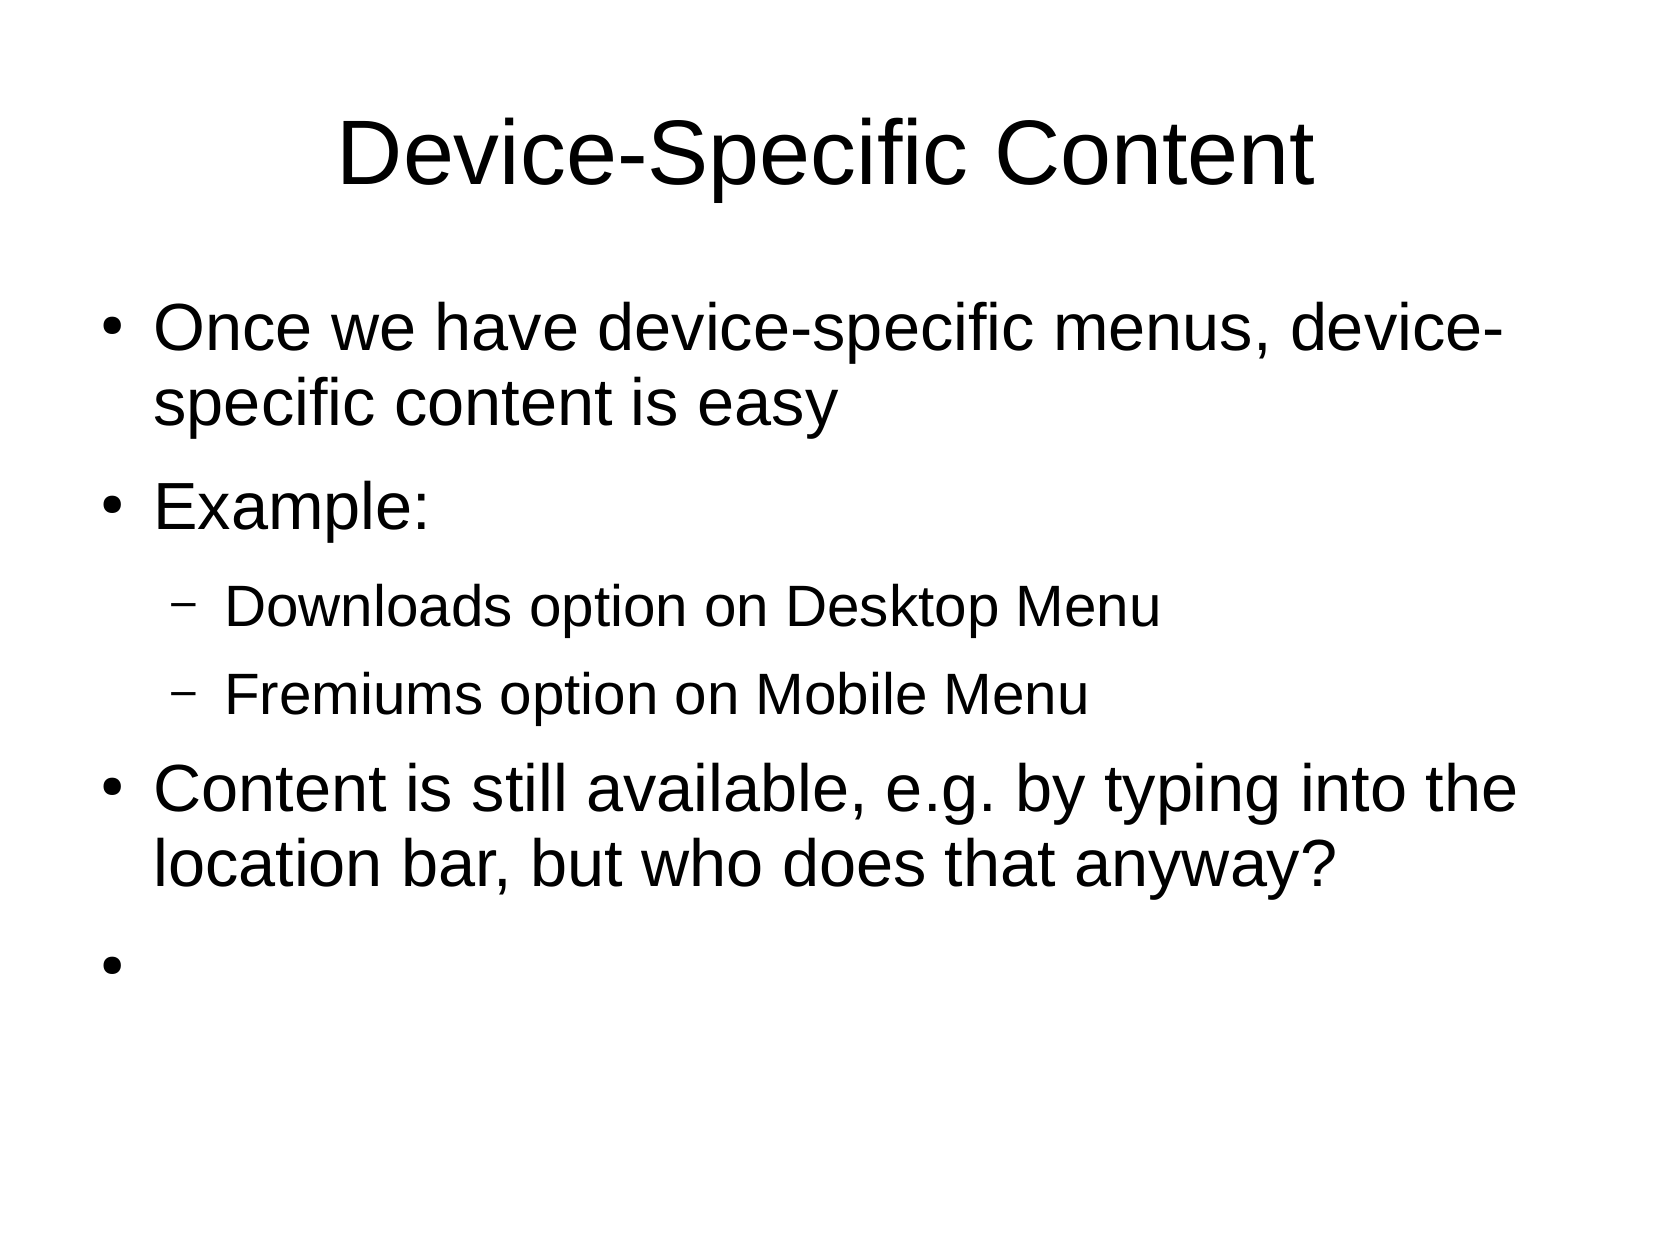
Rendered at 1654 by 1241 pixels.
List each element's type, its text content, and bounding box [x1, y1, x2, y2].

list Once we have device-specific menus, device-specific content is easy Example: Downloads option on Desktop Menu Fremiums option on Mobile Menu Content is still available, e.g. by typing into the location bar, but who does that anyway? [82, 290, 1571, 1010]
title Device-Specific Content [82, 49, 1571, 257]
